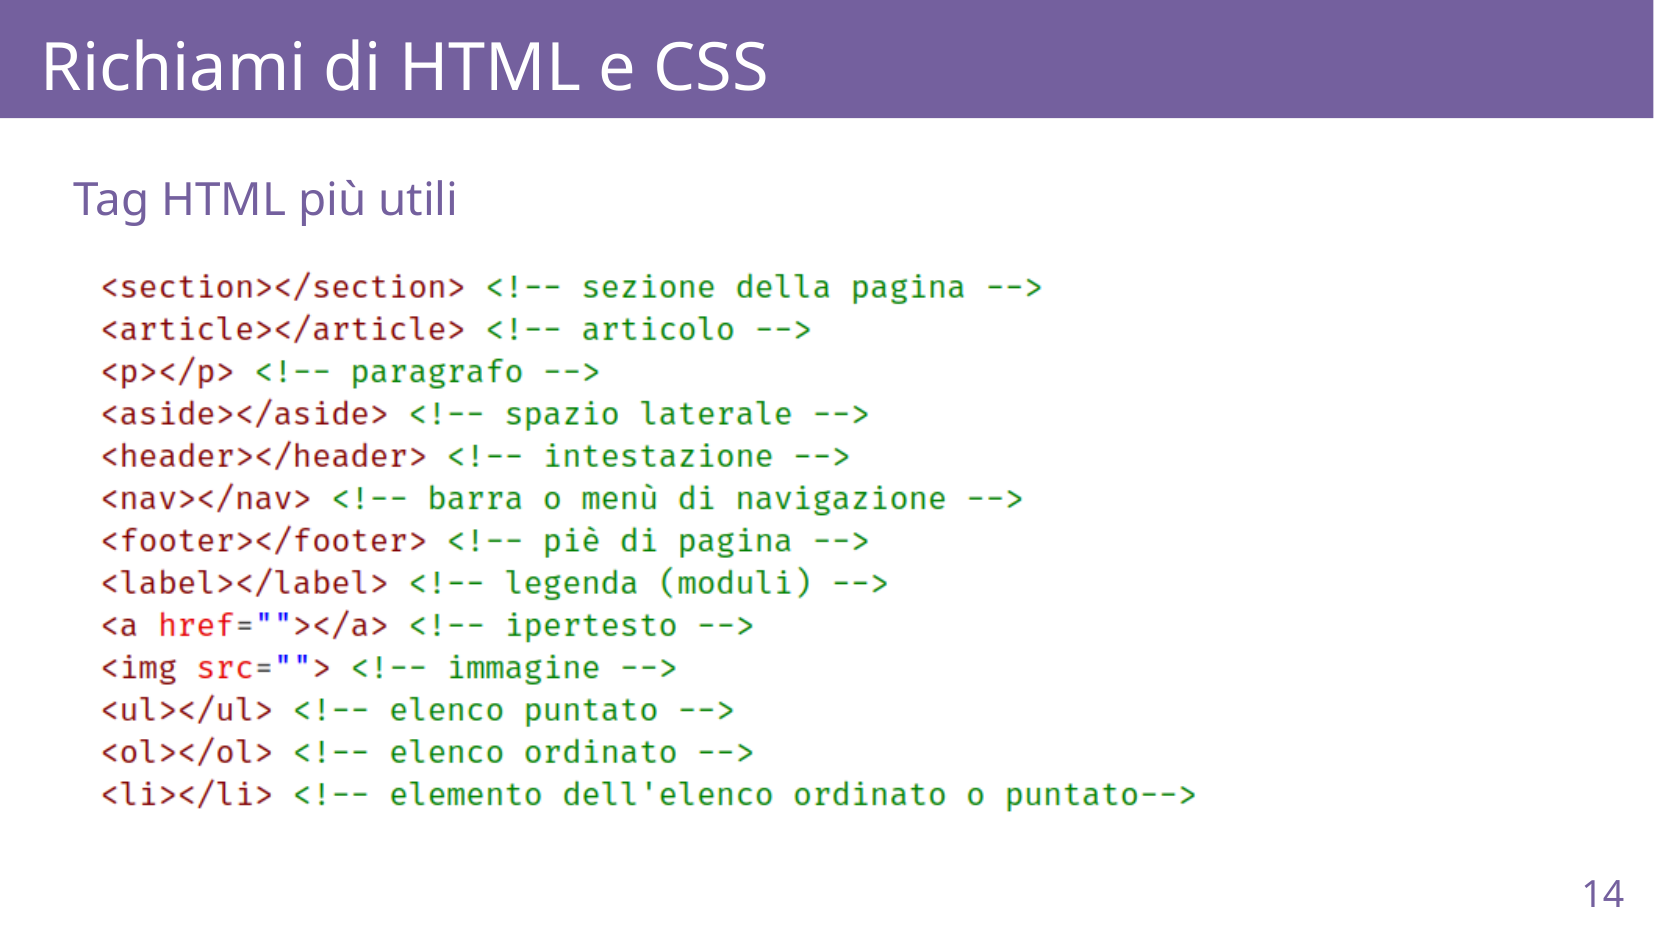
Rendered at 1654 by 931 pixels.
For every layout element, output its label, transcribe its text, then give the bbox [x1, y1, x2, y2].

text_box <numero> [1513, 860, 1654, 931]
text_box Richiami di HTML e CSS [25, 11, 666, 107]
text_box [0, 0, 1654, 119]
picture [88, 265, 1234, 832]
text_box Tag HTML più utili [59, 158, 1107, 229]
